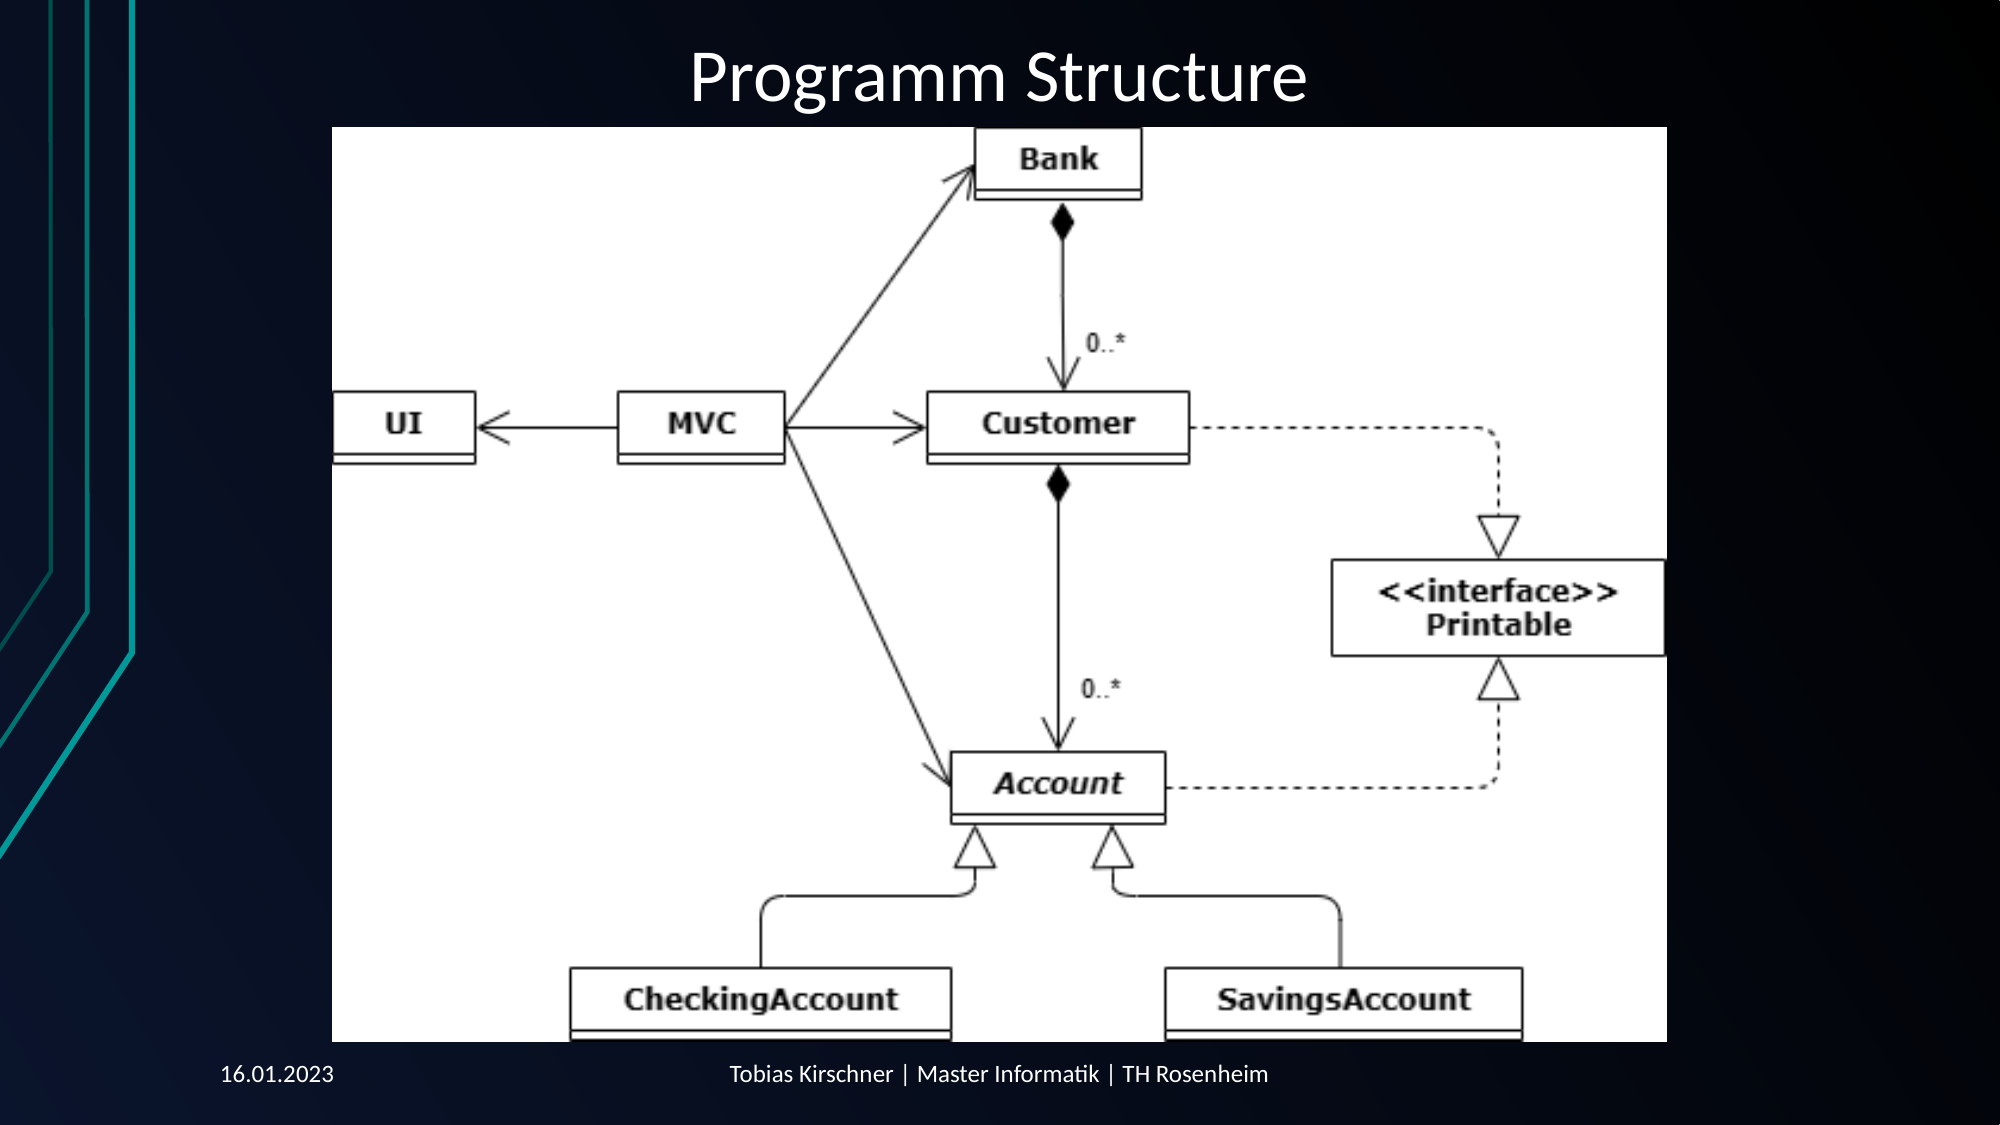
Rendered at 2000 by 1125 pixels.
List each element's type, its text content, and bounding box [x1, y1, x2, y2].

text_box Tobias Kirschner | Master Informatik | TH Rosenheim [566, 1042, 1433, 1103]
title Programm Structure [149, 10, 1850, 128]
text_box 16.01.2023 [199, 1042, 566, 1103]
picture [332, 127, 1667, 1042]
